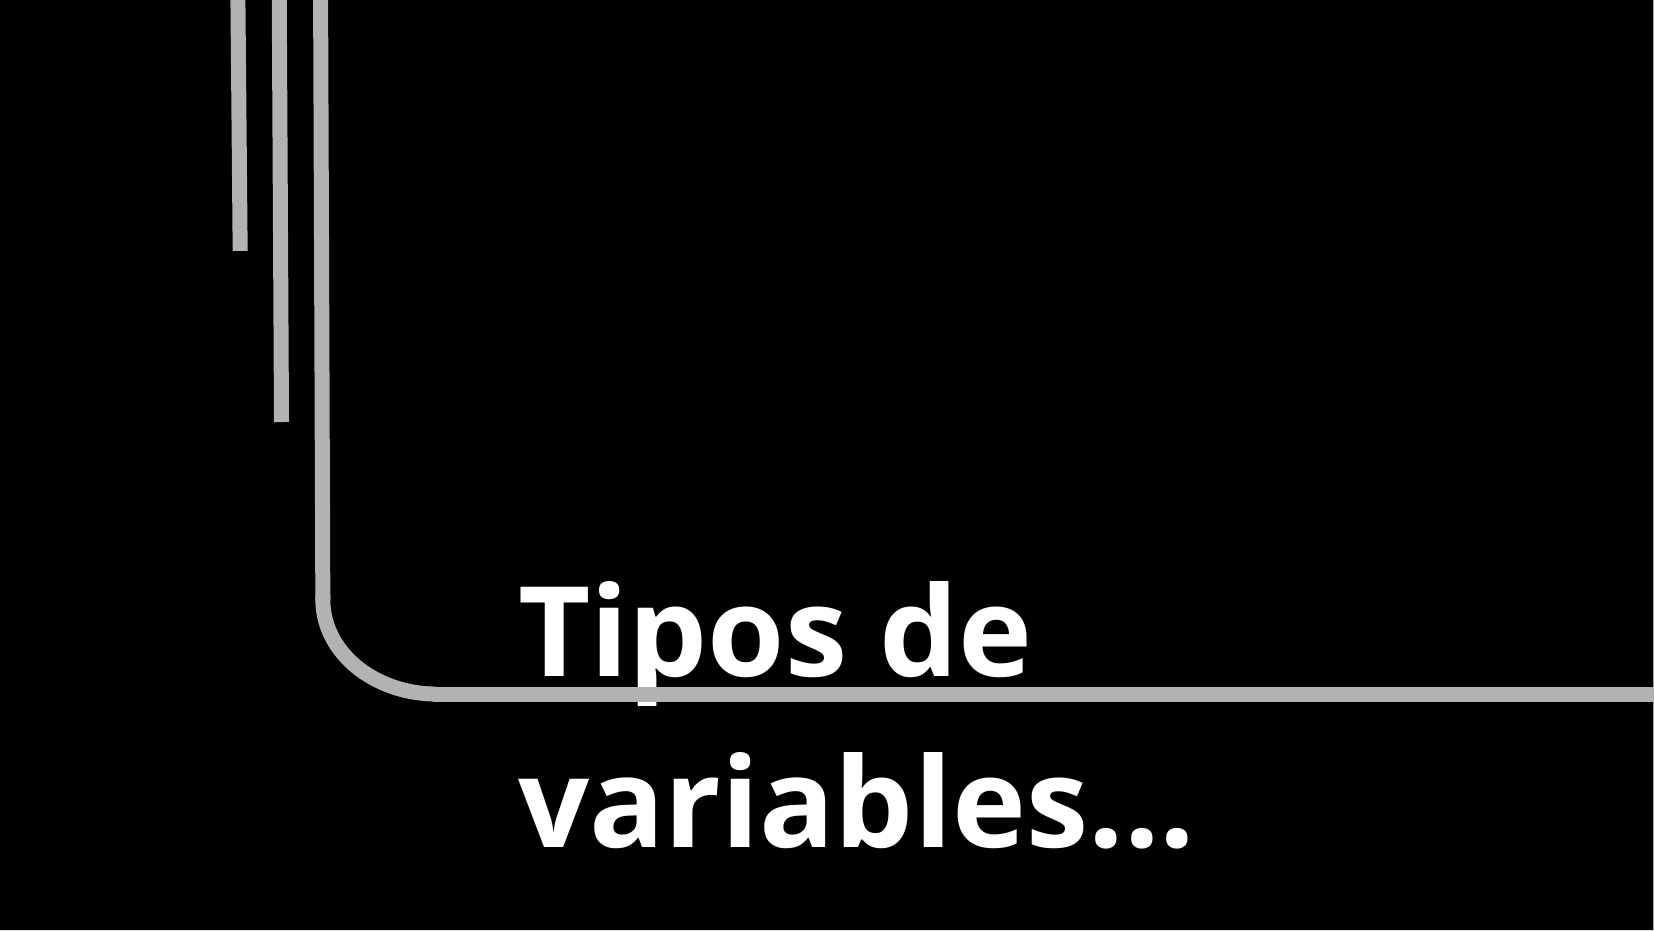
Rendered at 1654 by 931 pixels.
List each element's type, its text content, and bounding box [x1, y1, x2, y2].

text_box [0, 0, 1654, 931]
text_box Tipos de variables... [503, 535, 1606, 676]
